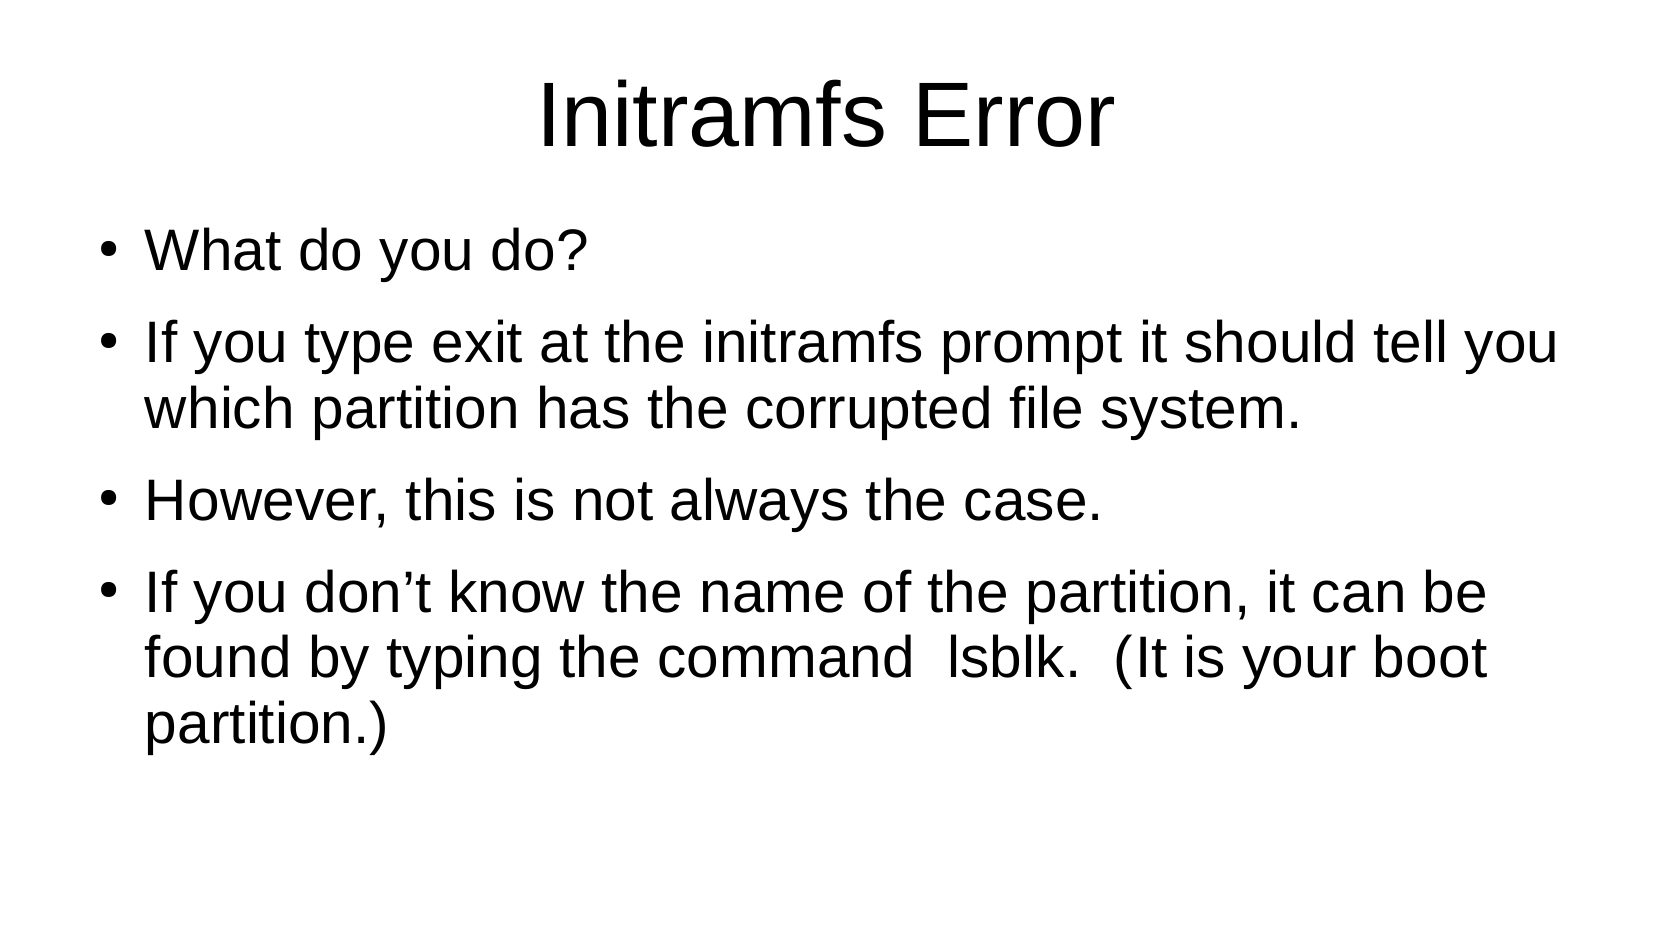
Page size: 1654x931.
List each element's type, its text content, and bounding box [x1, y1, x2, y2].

list What do you do? If you type exit at the initramfs prompt it should tell you which partition has the corrupted file system. However, this is not always the case. If you don’t know the name of the partition, it can be found by typing the command lsblk. (It is your boot partition.) [82, 217, 1571, 758]
title Initramfs Error [82, 37, 1571, 193]
